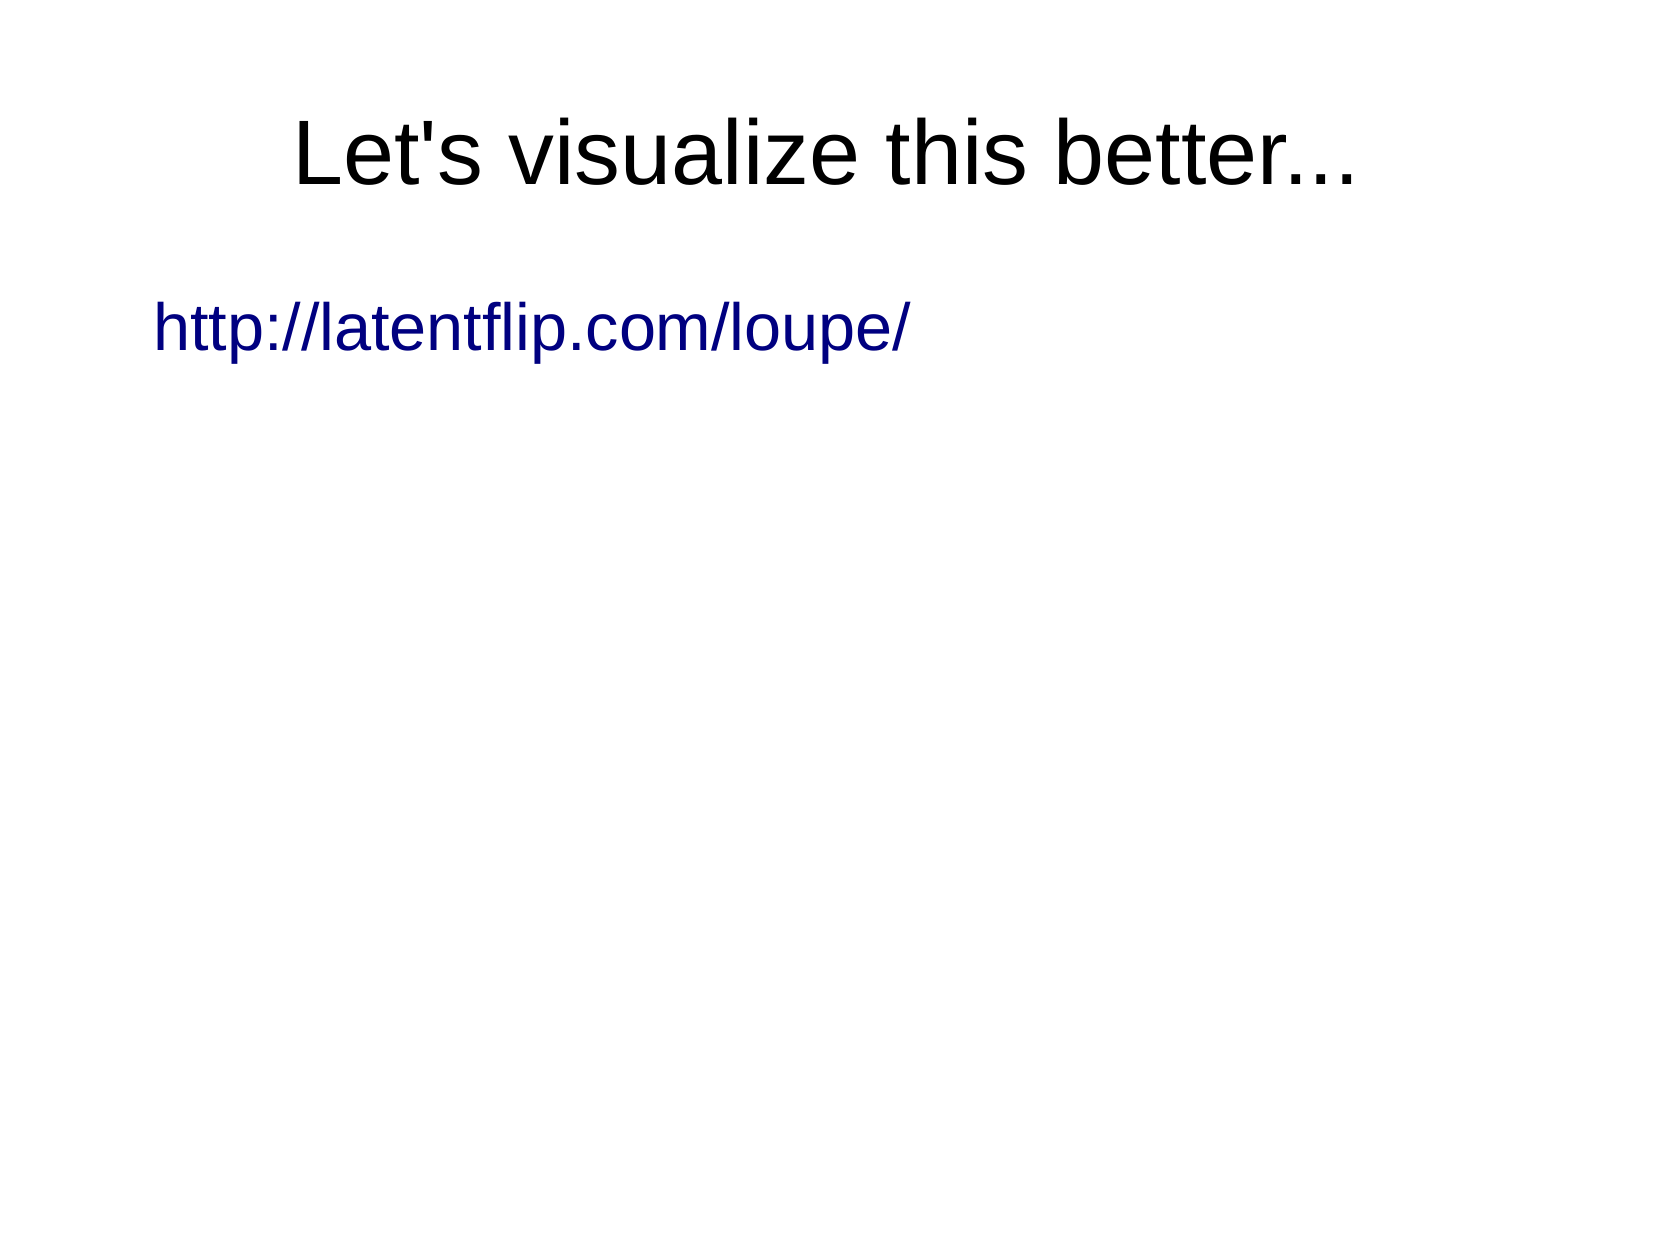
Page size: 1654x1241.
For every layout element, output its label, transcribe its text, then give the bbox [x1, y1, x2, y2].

list http://latentflip.com/loupe/ [82, 290, 1571, 1010]
title Let's visualize this better... [82, 49, 1571, 257]
